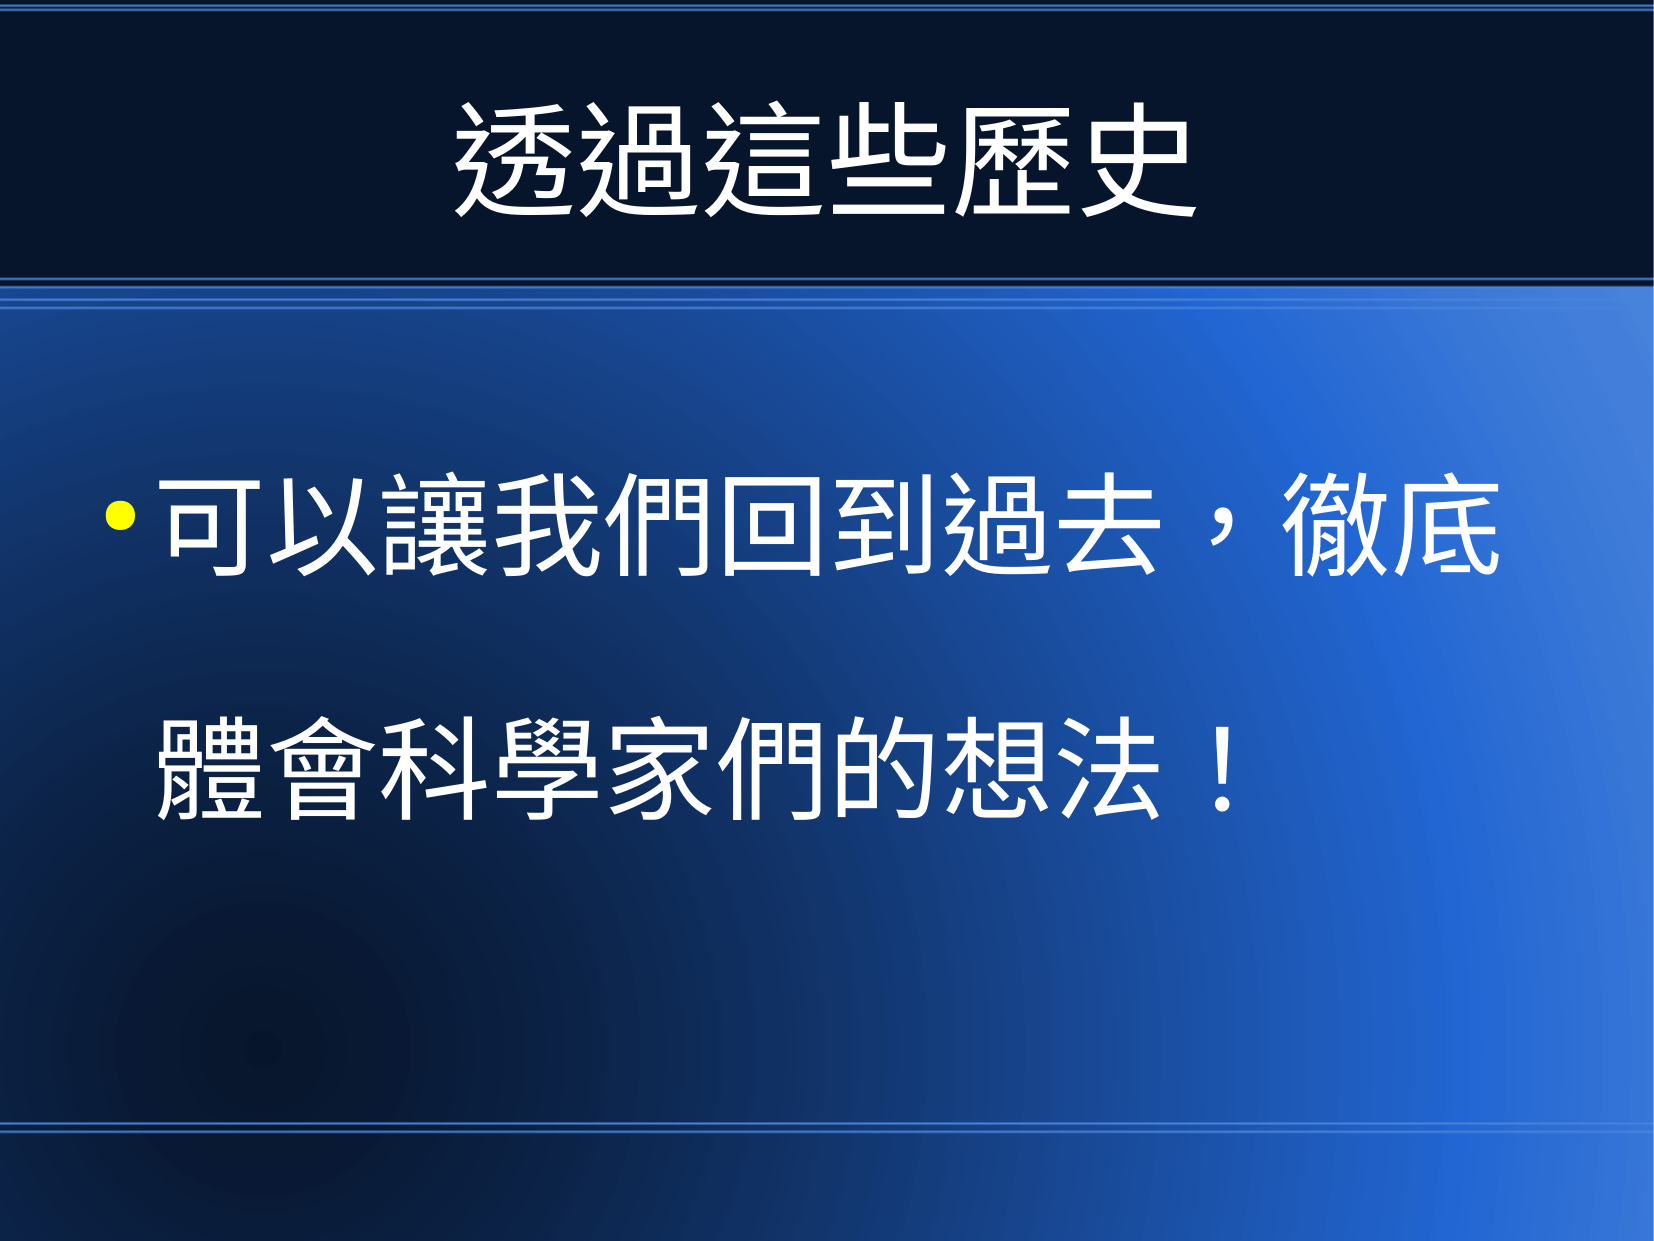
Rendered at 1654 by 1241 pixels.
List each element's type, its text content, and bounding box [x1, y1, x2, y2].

list 可以讓我們回到過去，徹底體會科學家們的想法！ [82, 355, 1571, 1241]
picture [0, 0, 1654, 1241]
title 透過這些歷史 [82, 49, 1571, 257]
